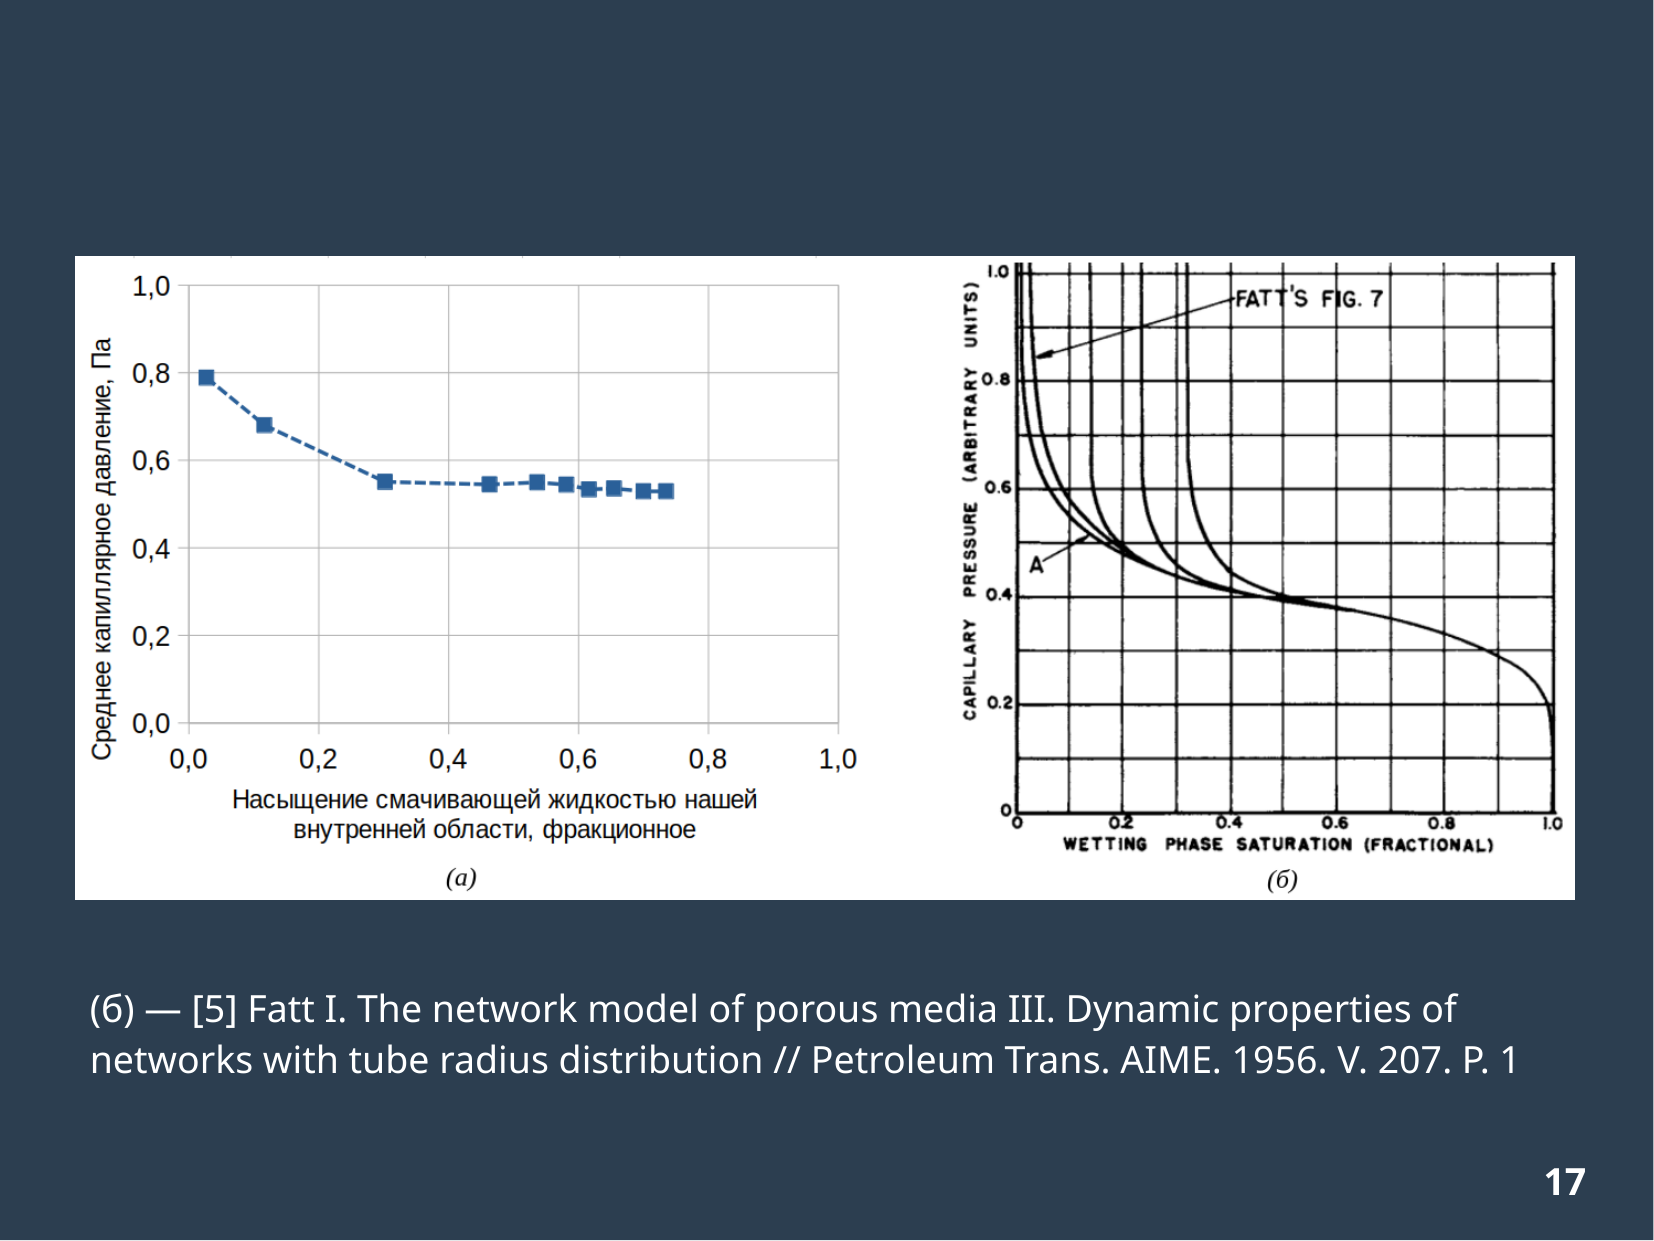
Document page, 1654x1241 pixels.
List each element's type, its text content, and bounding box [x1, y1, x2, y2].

picture [75, 256, 1575, 901]
text_box (б) — [5] Fatt I. The network model of porous media III. Dynamic properties of networks with tube radius distribution // Petroleum Trans. AIME. 1956. V. 207. P. 164–181. [75, 975, 1613, 1143]
